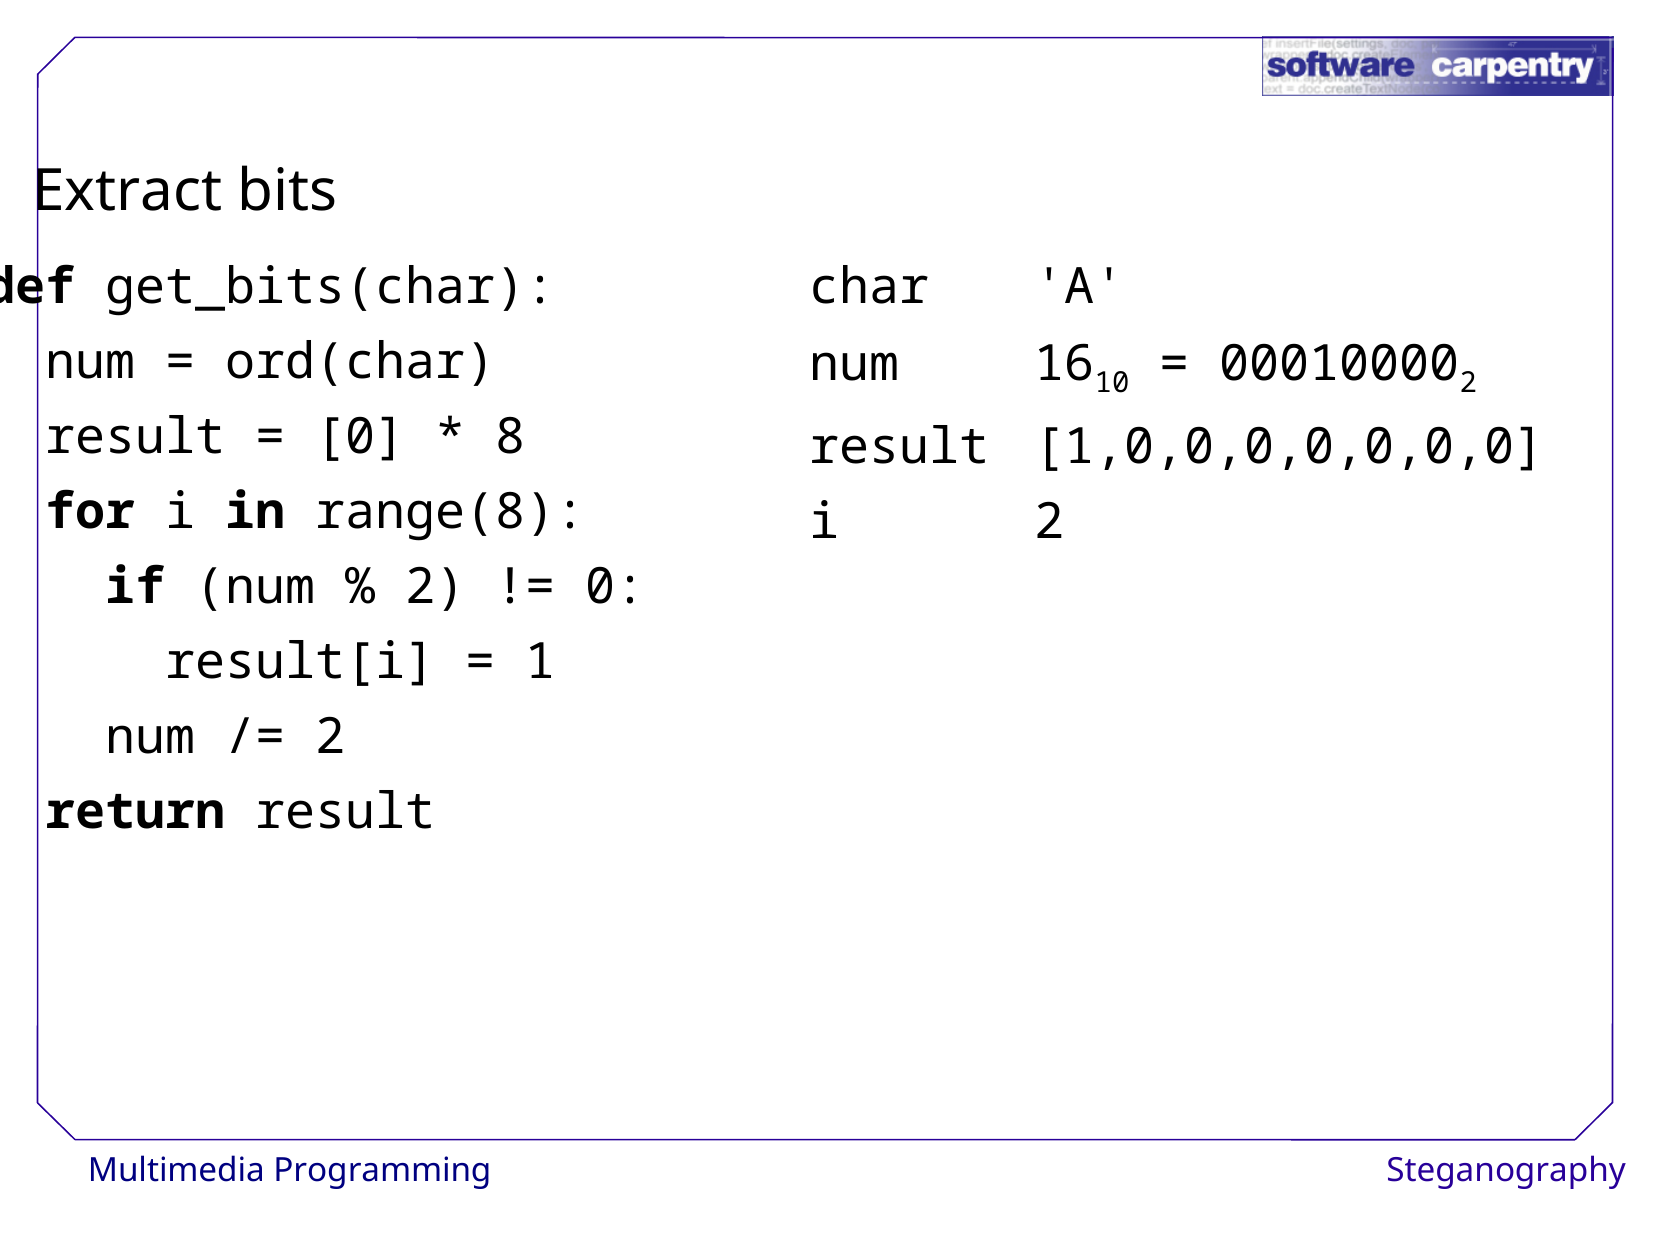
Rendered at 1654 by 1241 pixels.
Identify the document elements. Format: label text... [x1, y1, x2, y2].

text_box Extract bits [17, 109, 503, 230]
text_box char 'A' num 1610 = 000100002 result [1,0,0,0,0,0,0,0] i 2 [811, 230, 1654, 557]
picture [1262, 36, 1614, 96]
text_box def get_bits(char): num = ord(char) result = [0] * 8 for i in range(8): if (num % 2) != 0: result[i] = 1 num /= 2 return result [0, 230, 811, 847]
